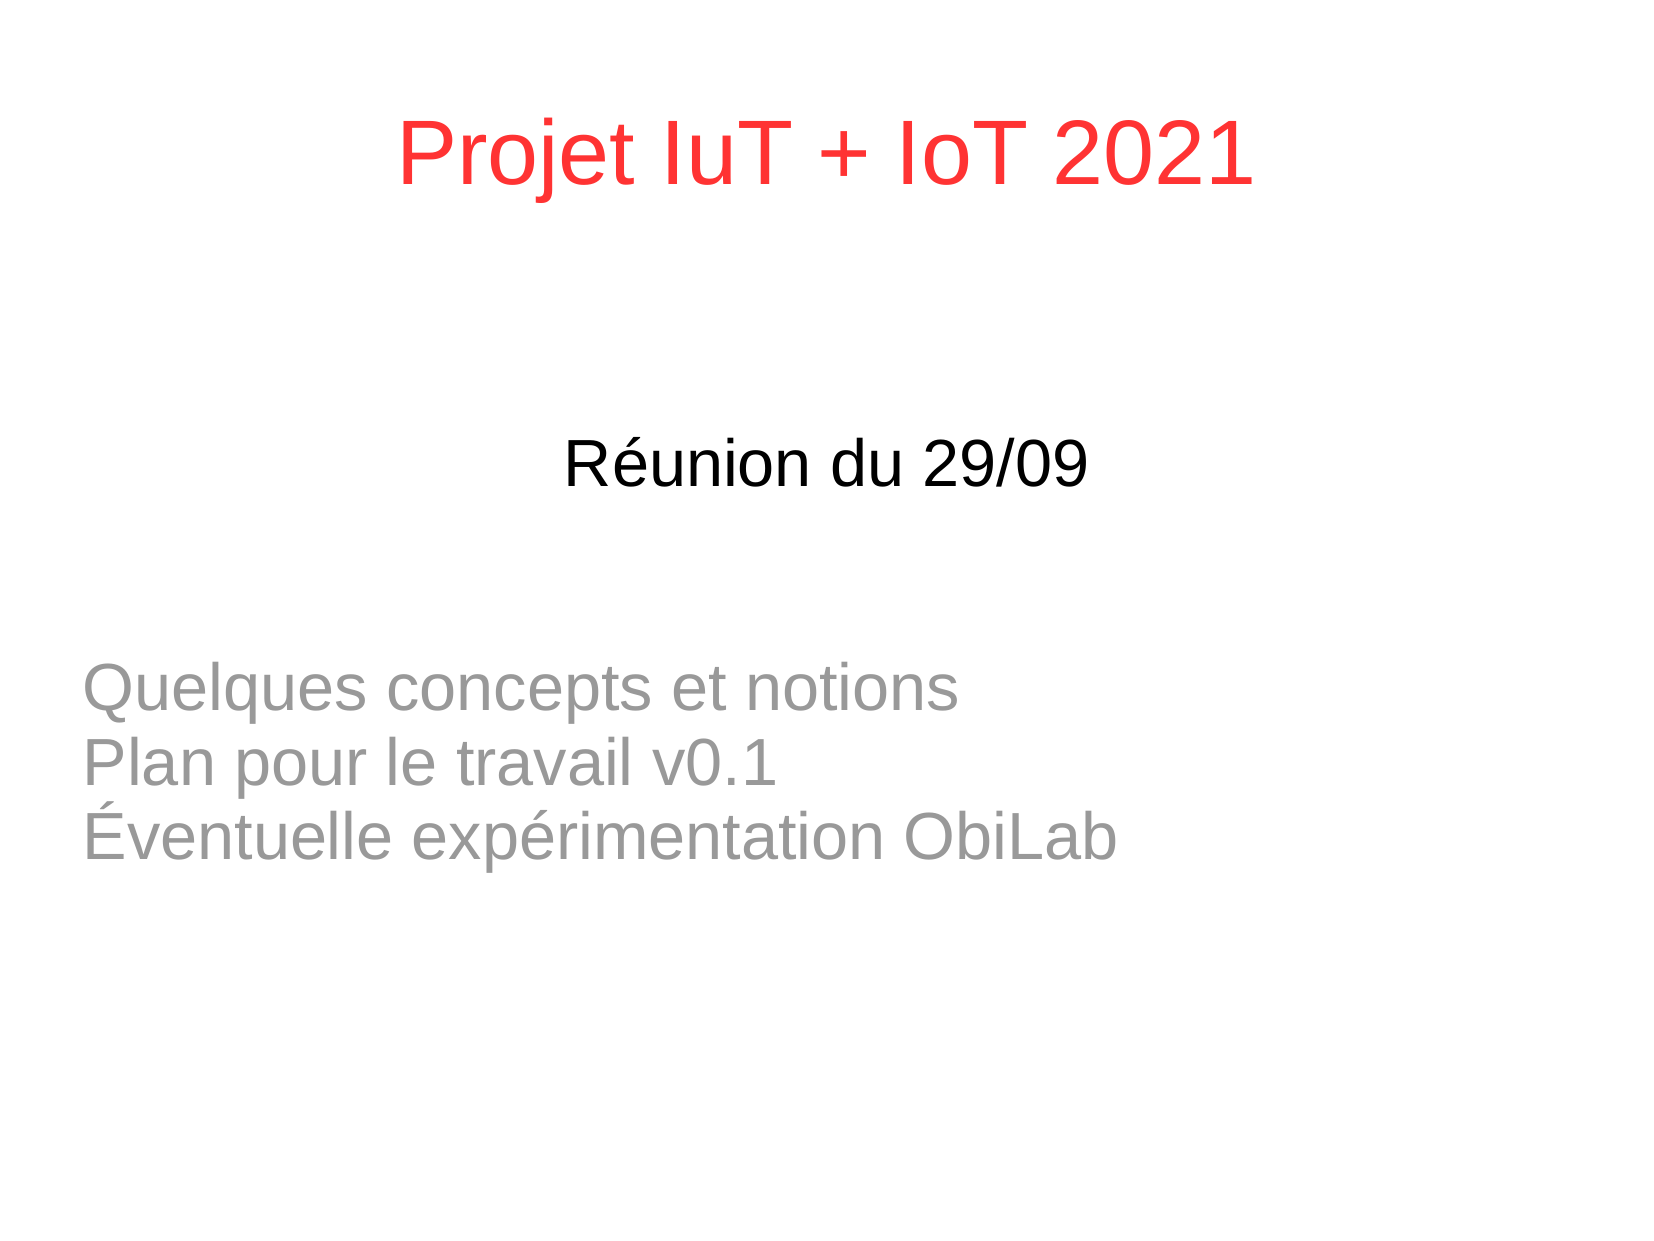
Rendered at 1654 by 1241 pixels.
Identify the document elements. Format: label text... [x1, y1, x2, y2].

subtitle Réunion du 29/09 Quelques concepts et notions Plan pour le travail v0.1 Éventuelle expérimentation ObiLab [82, 290, 1571, 1010]
title Projet IuT + IoT 2021 [82, 49, 1571, 257]
